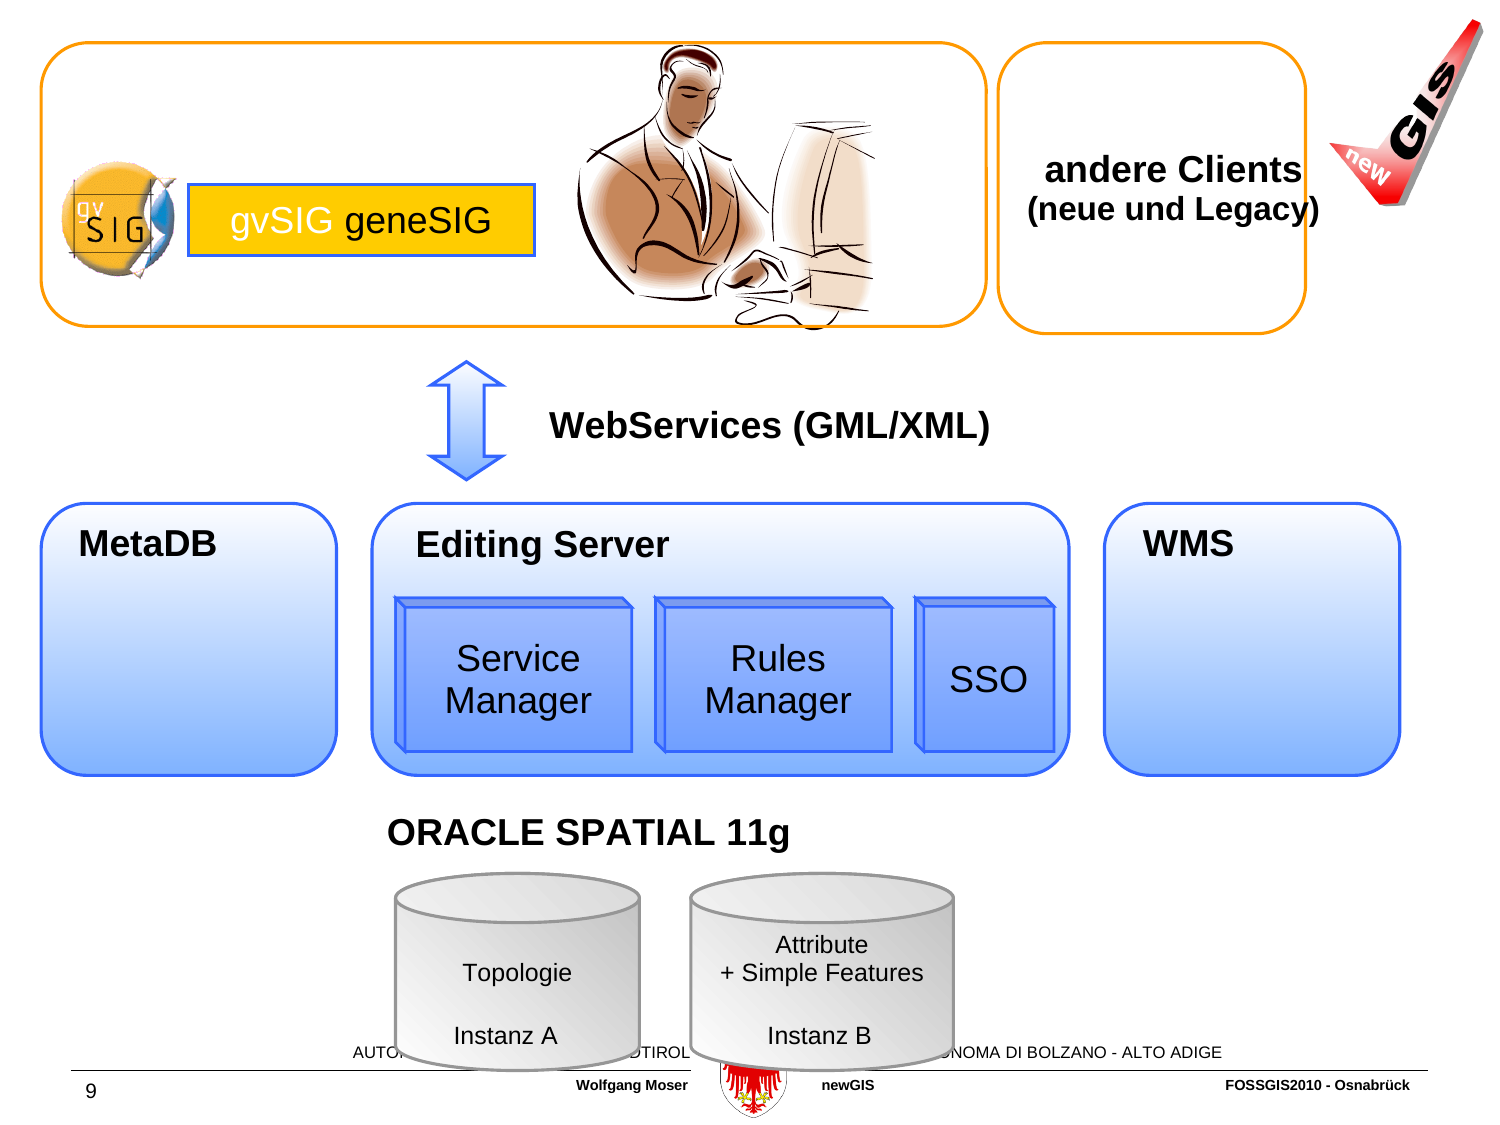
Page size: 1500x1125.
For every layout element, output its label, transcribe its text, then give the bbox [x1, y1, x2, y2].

text_box Service Manager [406, 608, 632, 752]
text_box Instanz B [744, 1014, 895, 1071]
text_box MetaDB [63, 514, 314, 572]
text_box [372, 503, 1070, 776]
picture [59, 160, 177, 280]
picture [720, 1062, 787, 1118]
text_box WebServices (GML/XML) [534, 397, 1070, 455]
picture [568, 328, 876, 334]
text_box [41, 503, 337, 776]
text_box [1104, 503, 1400, 776]
text_box andere Clients (neue und Legacy) [998, 42, 1306, 334]
text_box Instanz A [430, 1014, 582, 1071]
text_box SSO [924, 607, 1054, 752]
text_box ORACLE SPATIAL 11g [372, 803, 993, 861]
text_box [430, 361, 502, 480]
text_box Attribute + Simple Features [690, 899, 954, 1067]
text_box Topologie [395, 900, 640, 1067]
picture [568, 45, 876, 324]
text_box gvSIG geneSIG [188, 184, 535, 256]
text_box Rules Manager [665, 608, 892, 752]
text_box WMS [1128, 514, 1378, 572]
picture [1328, 18, 1485, 207]
text_box Editing Server [400, 515, 1022, 573]
